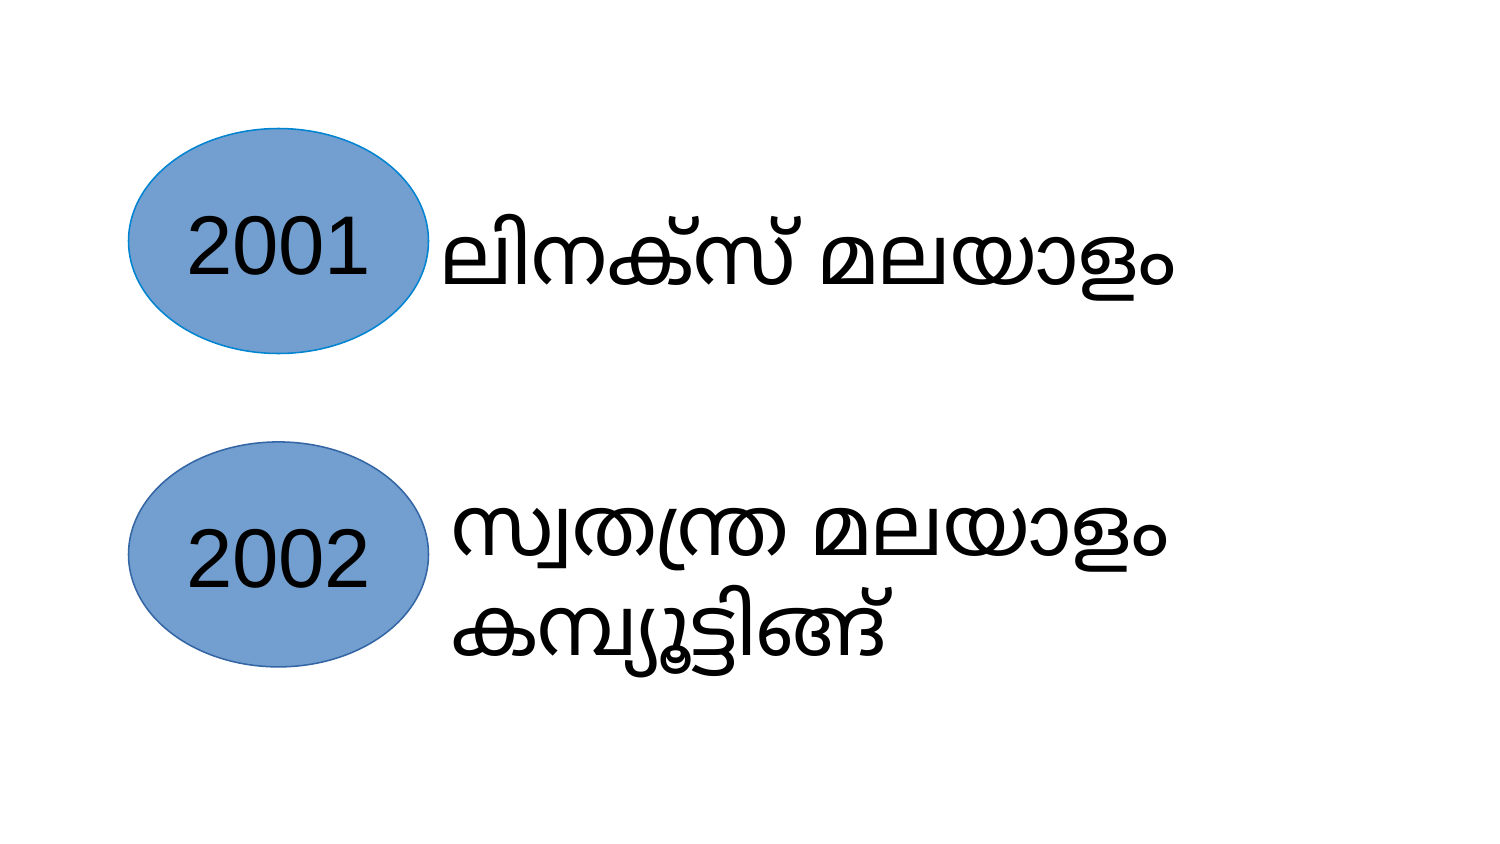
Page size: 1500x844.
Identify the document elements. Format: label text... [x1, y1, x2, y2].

text_box 2002 [128, 441, 429, 667]
text_box ലിനക്സ് മലയാളം [428, 195, 1286, 290]
text_box 2001 [128, 128, 428, 354]
text_box സ്വതന്ത്ര മലയാളം കമ്പ്യൂട്ടിങ്ങ് [439, 466, 1297, 679]
